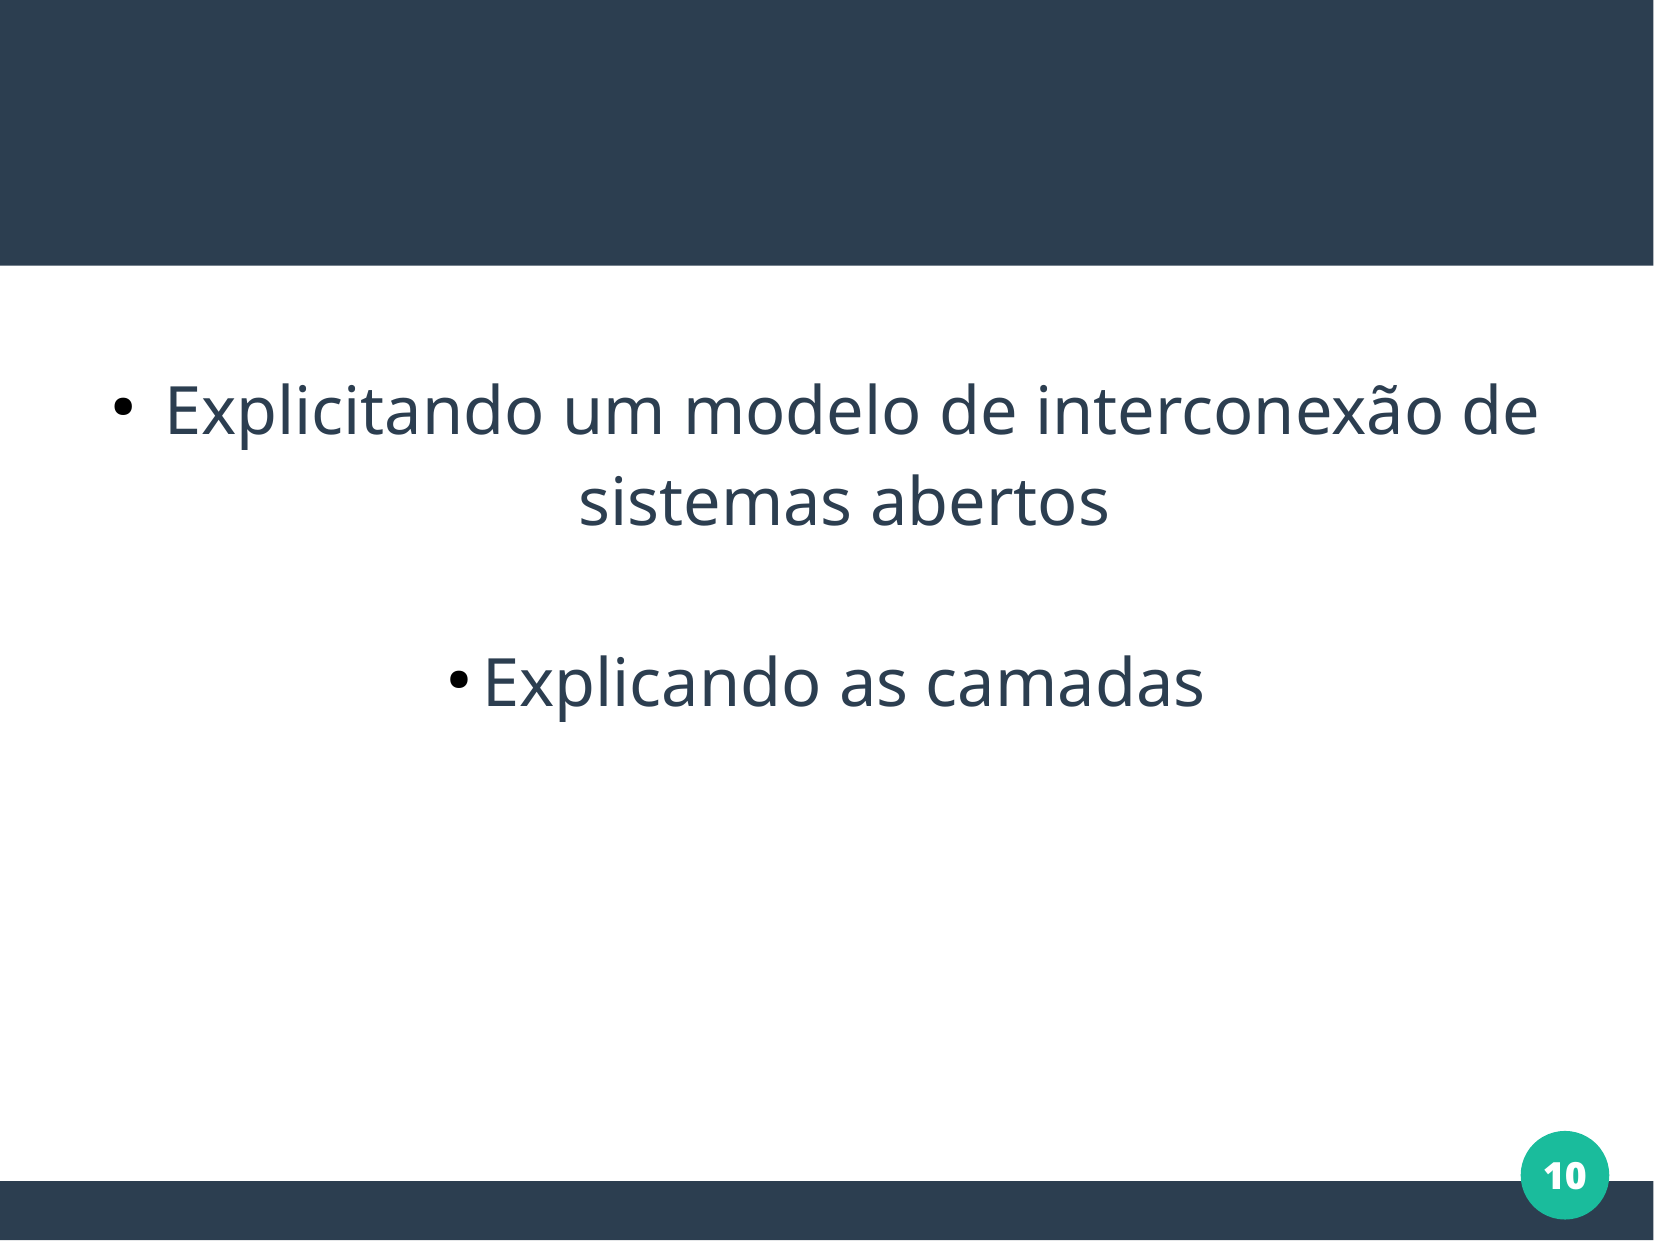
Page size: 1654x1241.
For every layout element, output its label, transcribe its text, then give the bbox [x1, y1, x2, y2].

subtitle Explicitando um modelo de interconexão de sistemas abertos Explicando as camadas [59, 180, 1595, 910]
